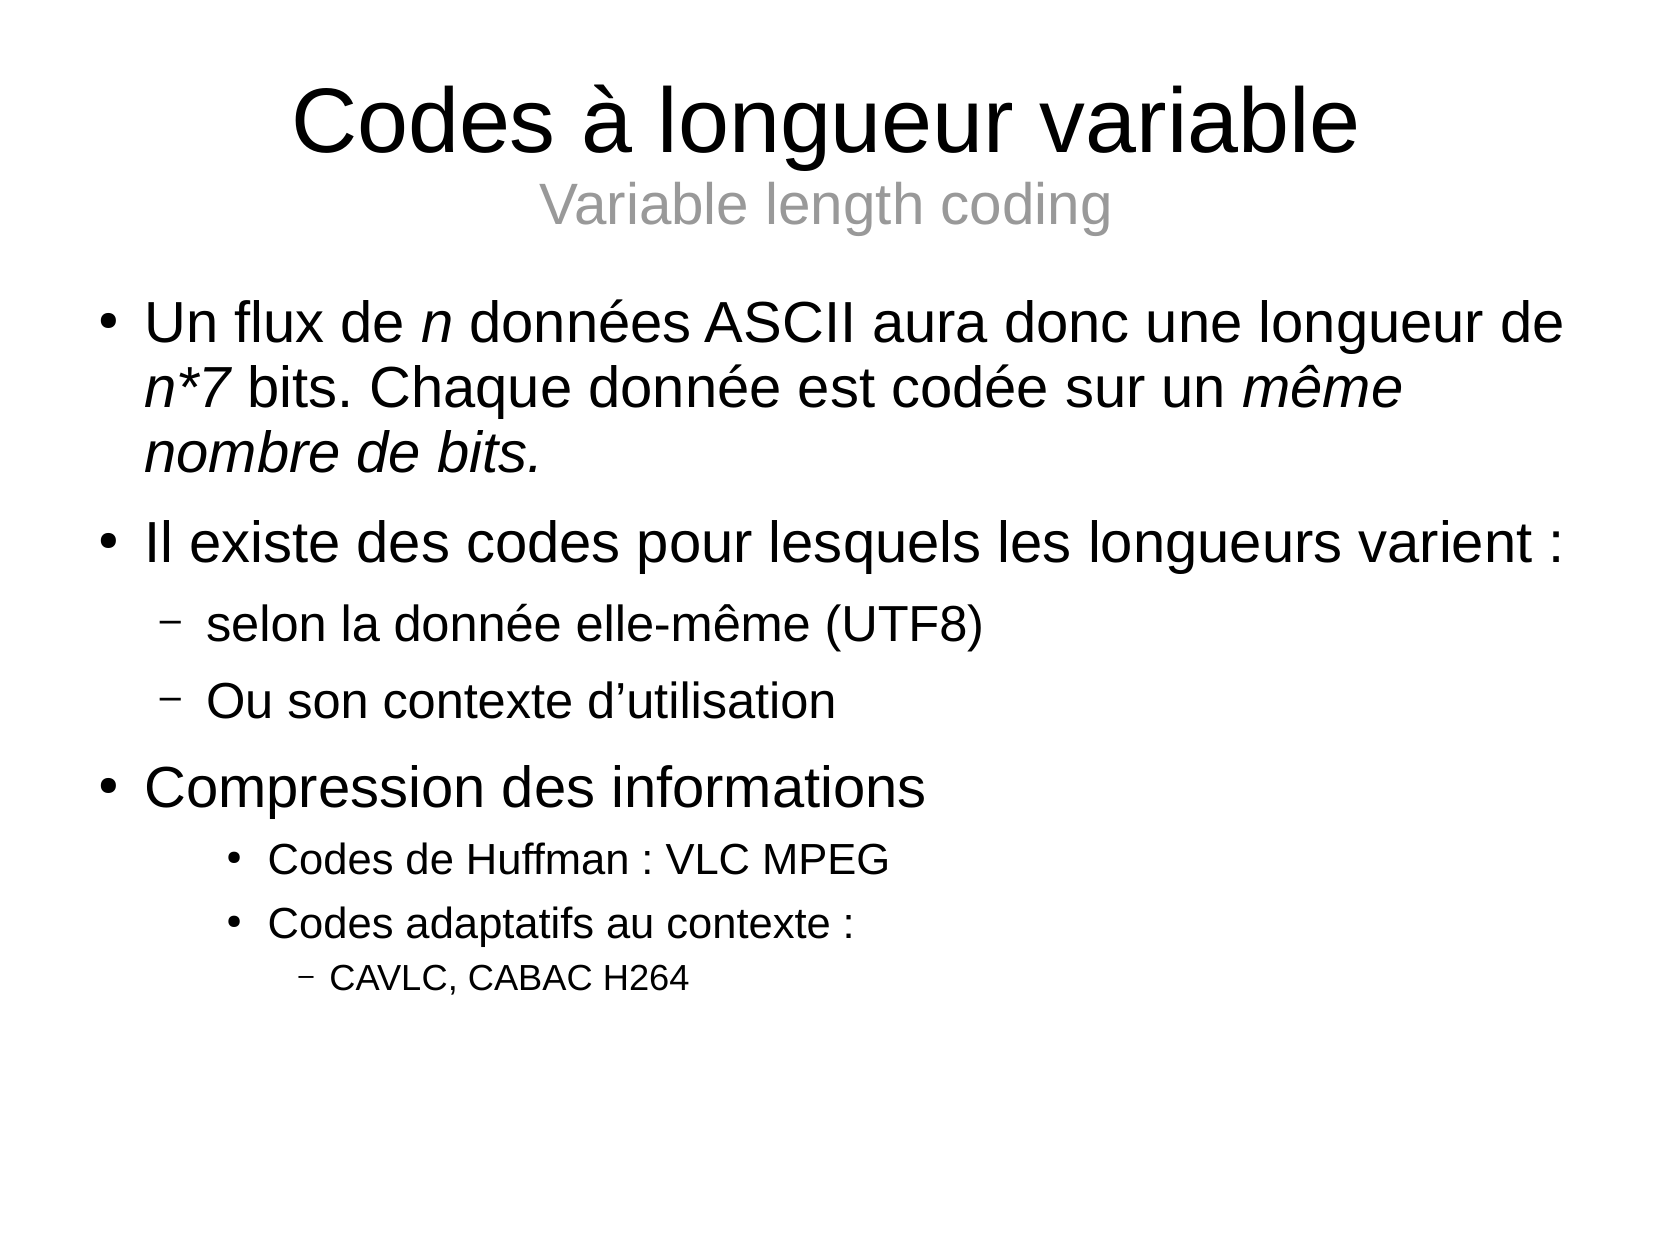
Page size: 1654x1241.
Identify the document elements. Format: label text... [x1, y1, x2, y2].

title Codes à longueur variable Variable length coding [82, 49, 1571, 257]
list Un flux de n données ASCII aura donc une longueur de n*7 bits. Chaque donnée est codée sur un même nombre de bits. Il existe des codes pour lesquels les longueurs varient : selon la donnée elle-même (UTF8) Ou son contexte d’utilisation Compression des informations Codes de Huffman : VLC MPEG Codes adaptatifs au contexte : CAVLC, CABAC H264 [82, 290, 1571, 1010]
